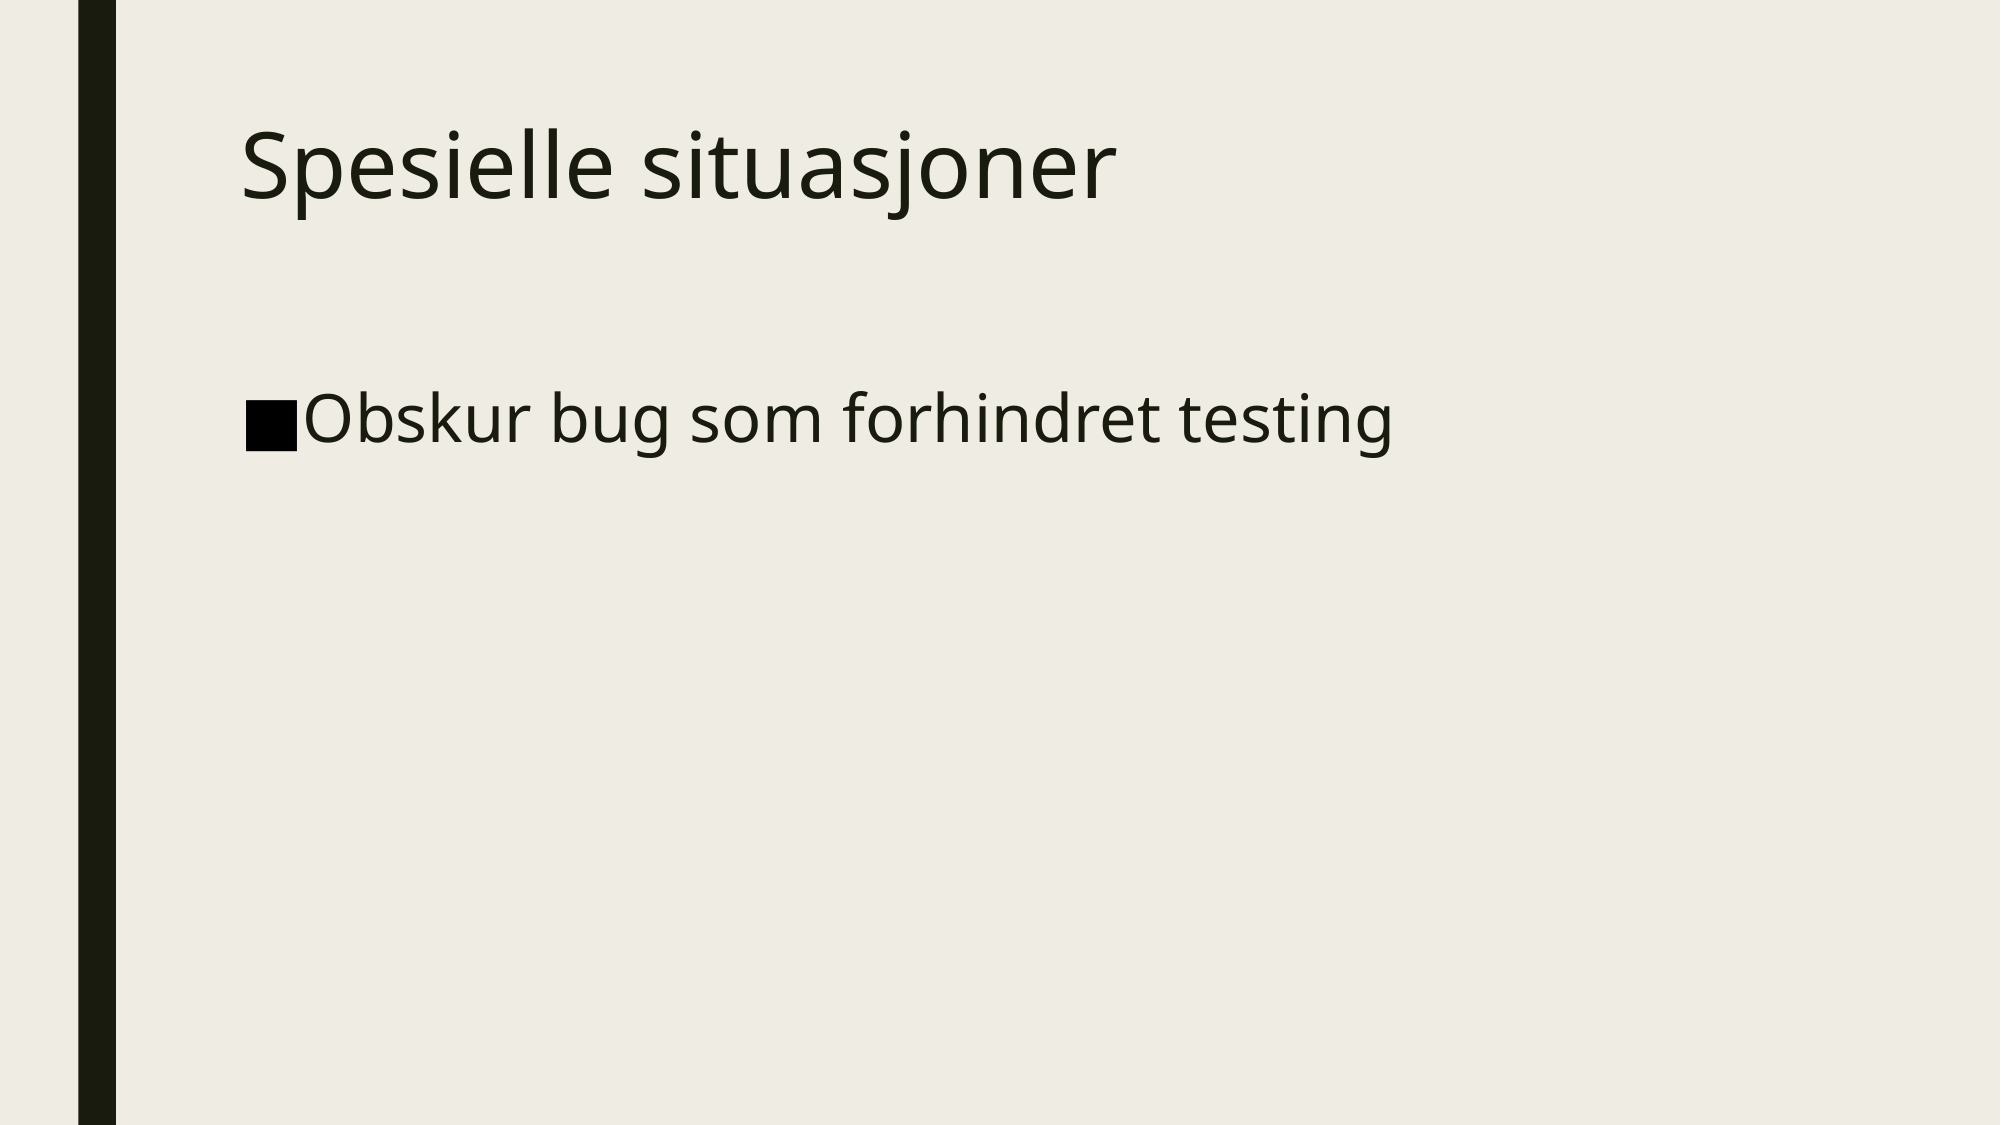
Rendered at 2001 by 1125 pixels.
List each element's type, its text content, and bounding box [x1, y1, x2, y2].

title Spesielle situasjoner [225, 112, 1801, 357]
list Obskur bug som forhindret testing [225, 375, 1801, 963]
